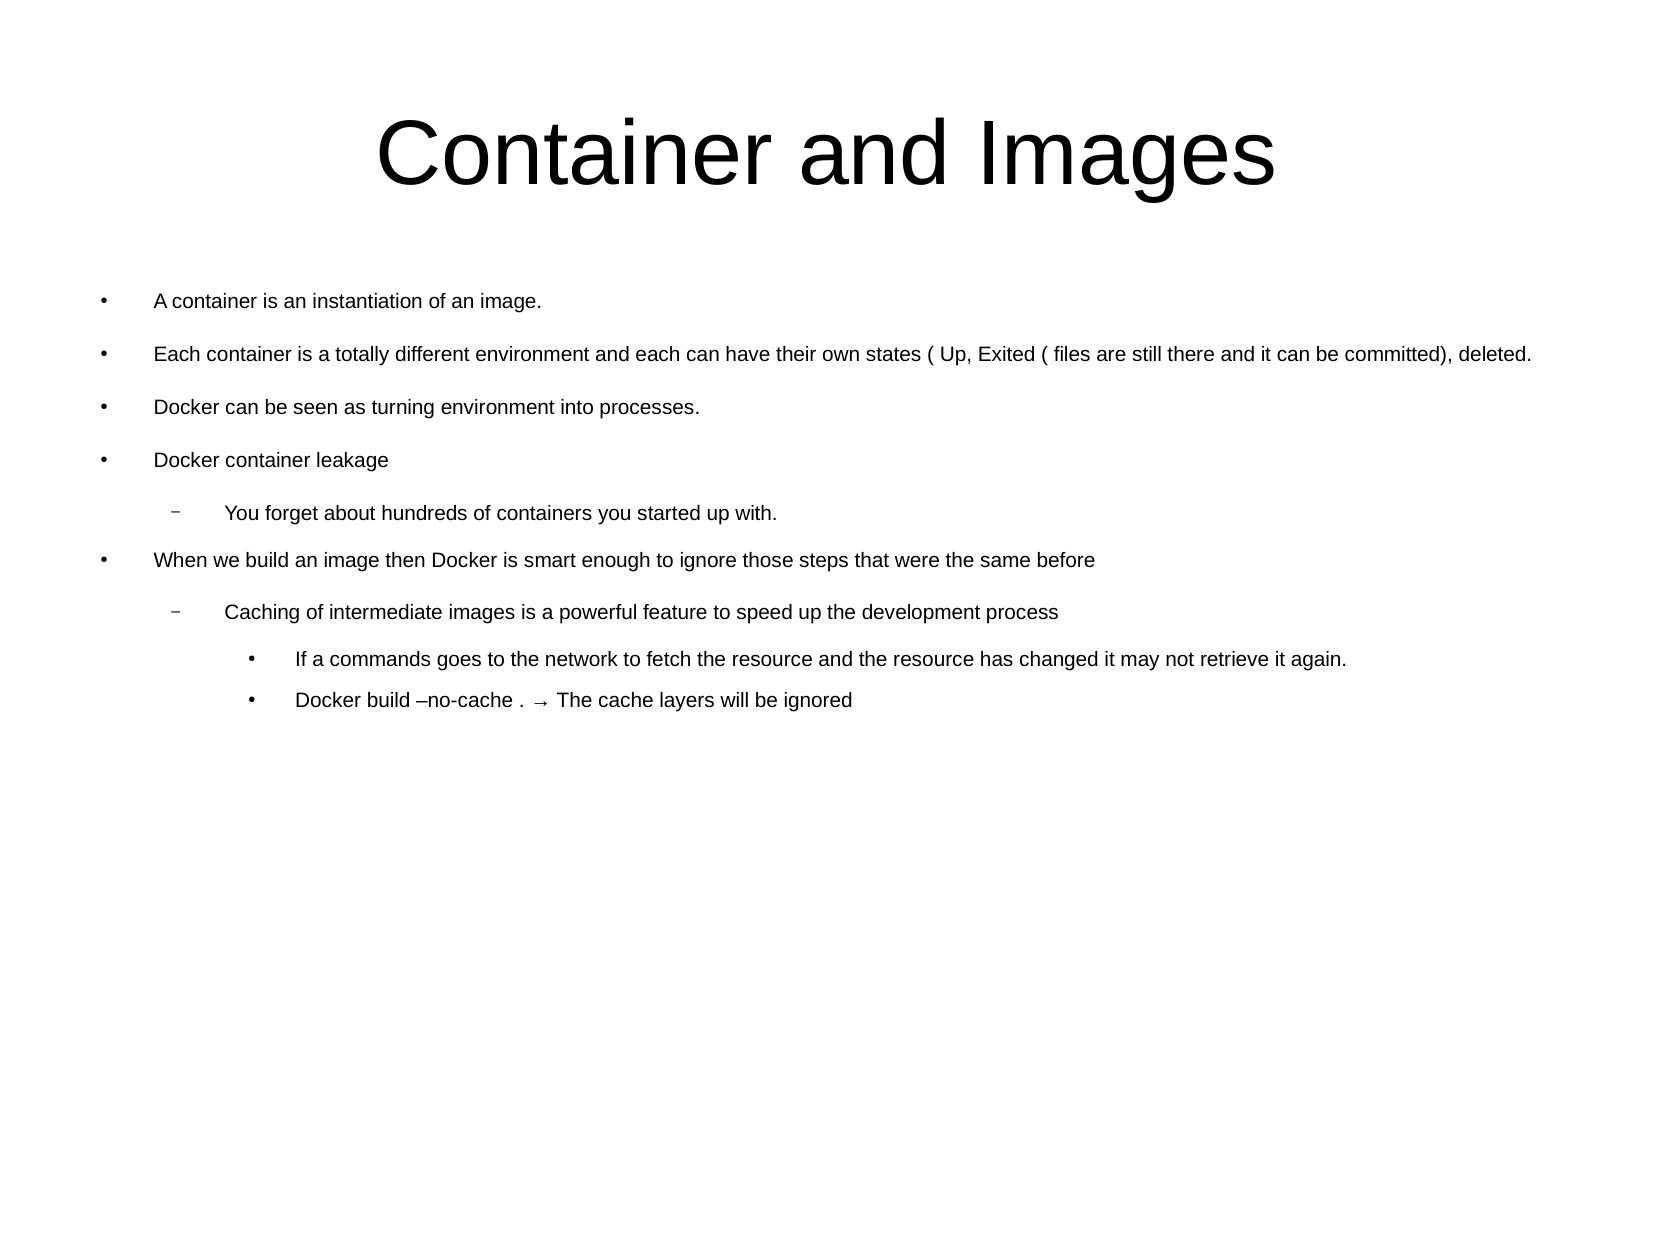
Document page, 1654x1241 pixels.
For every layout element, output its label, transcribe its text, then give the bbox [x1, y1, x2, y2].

list A container is an instantiation of an image. Each container is a totally different environment and each can have their own states ( Up, Exited ( files are still there and it can be committed), deleted. Docker can be seen as turning environment into processes. Docker container leakage You forget about hundreds of containers you started up with. When we build an image then Docker is smart enough to ignore those steps that were the same before Caching of intermediate images is a powerful feature to speed up the development process If a commands goes to the network to fetch the resource and the resource has changed it may not retrieve it again. Docker build –no-cache . → The cache layers will be ignored [82, 290, 1571, 1010]
title Container and Images [82, 49, 1571, 257]
